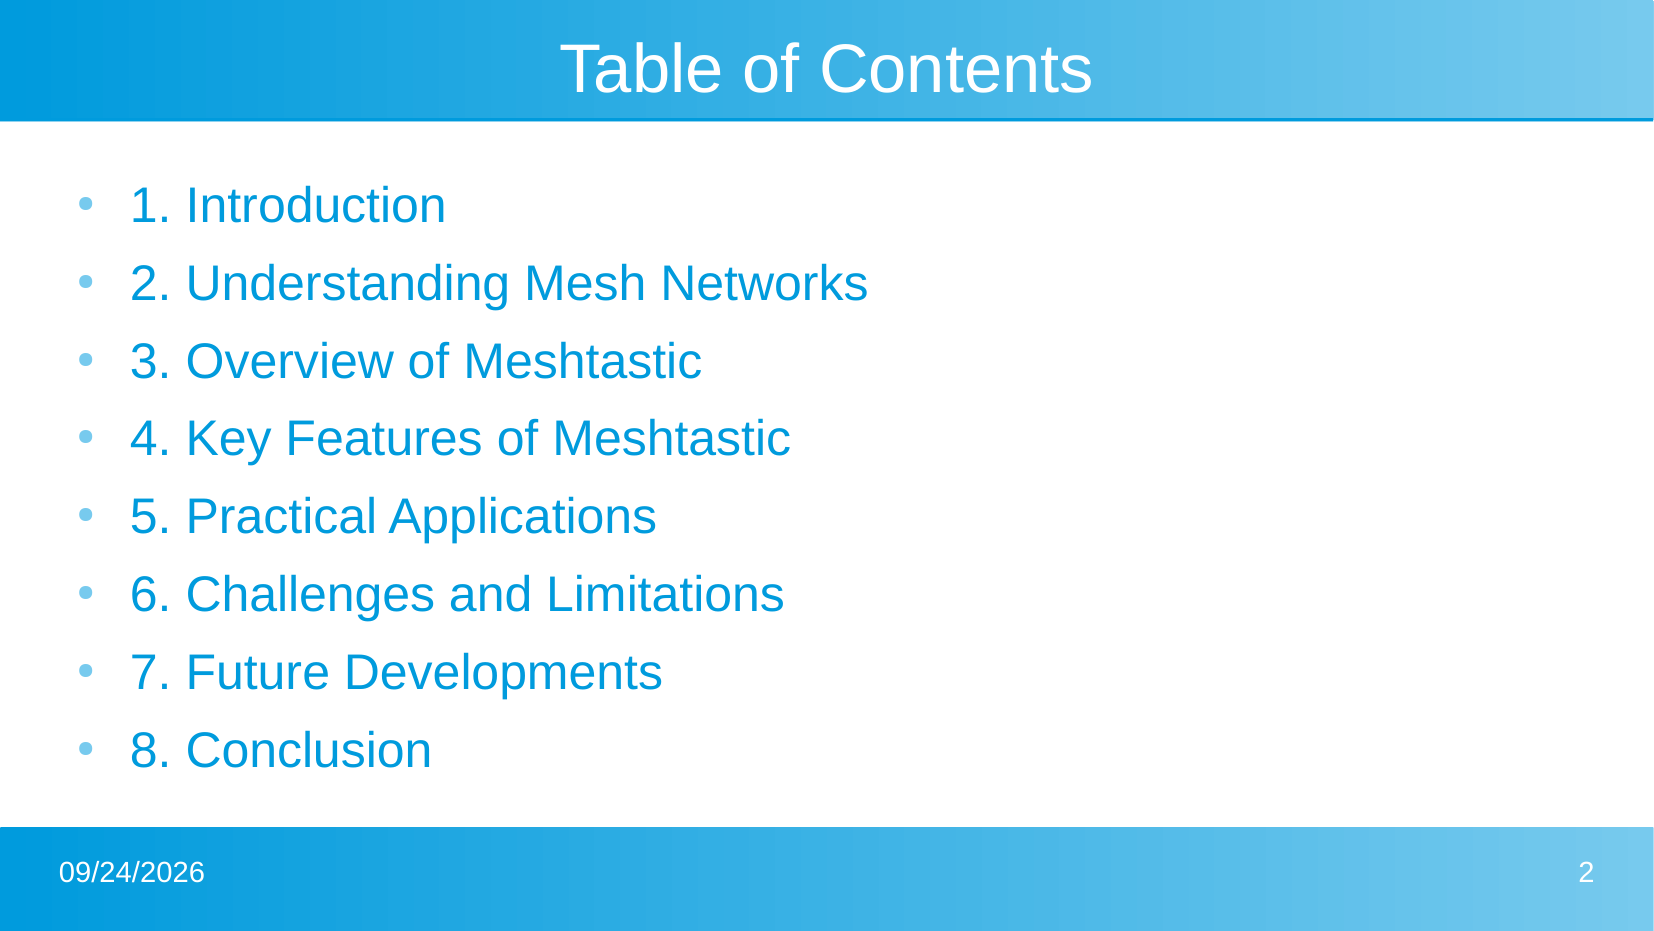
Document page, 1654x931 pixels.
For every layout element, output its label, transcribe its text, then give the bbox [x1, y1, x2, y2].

title Table of Contents [59, 29, 1595, 108]
list 1. Introduction 2. Understanding Mesh Networks 3. Overview of Meshtastic 4. Key Features of Meshtastic 5. Practical Applications 6. Challenges and Limitations 7. Future Developments 8. Conclusion [59, 177, 1595, 768]
